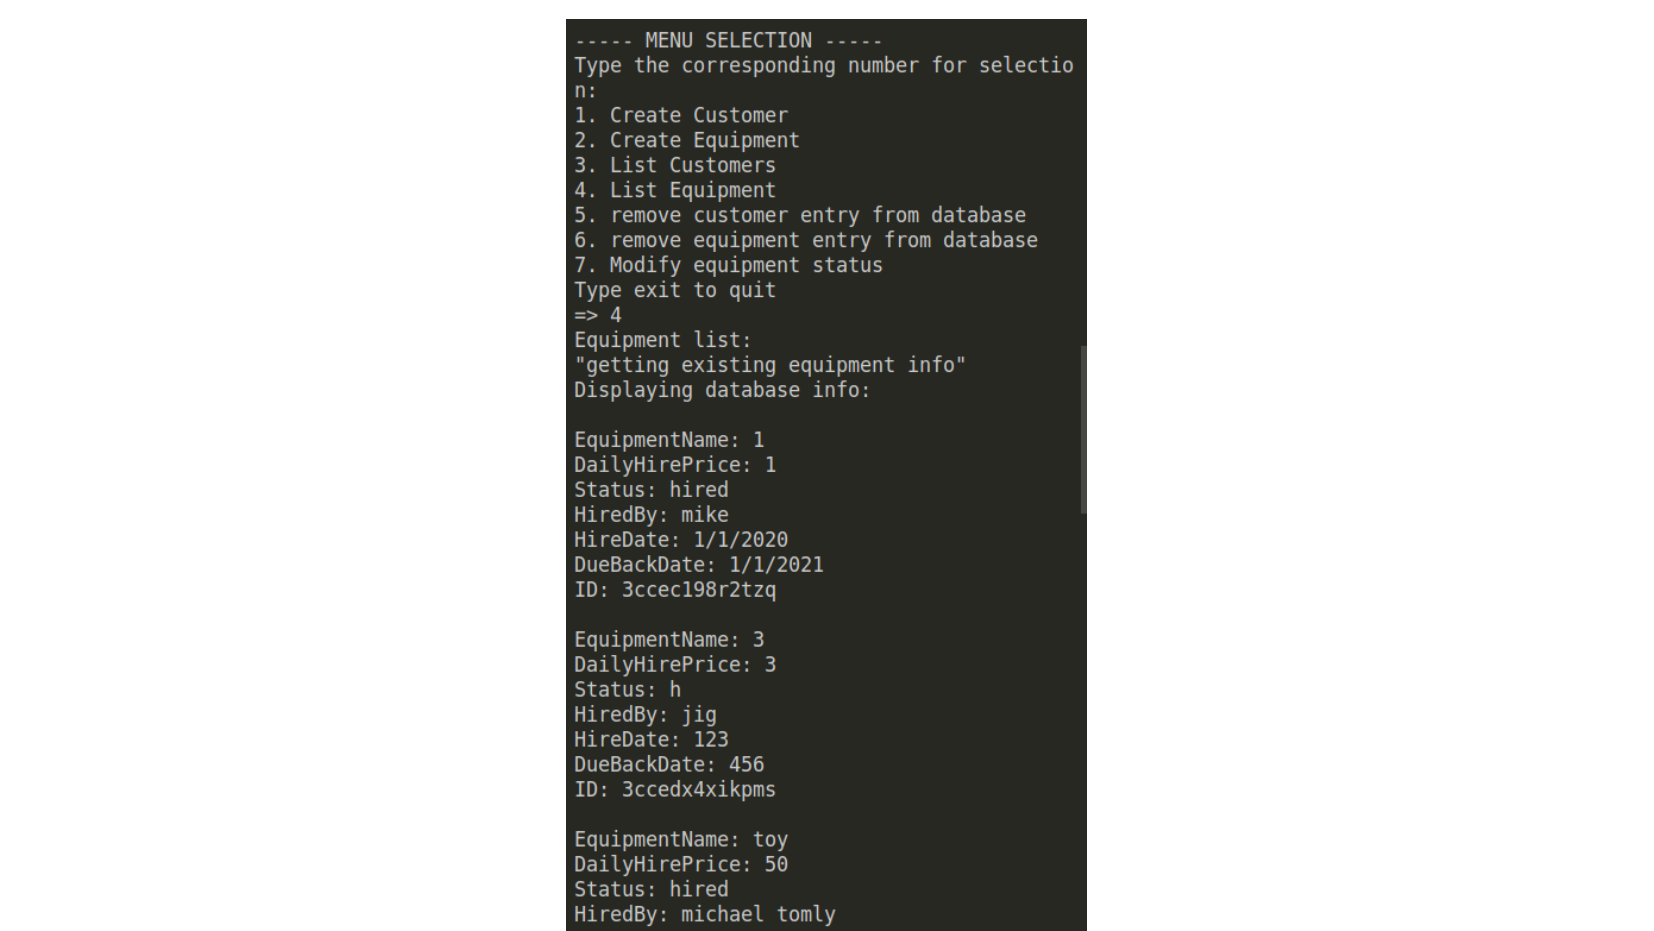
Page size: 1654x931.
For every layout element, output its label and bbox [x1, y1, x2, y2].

picture [566, 19, 1087, 931]
